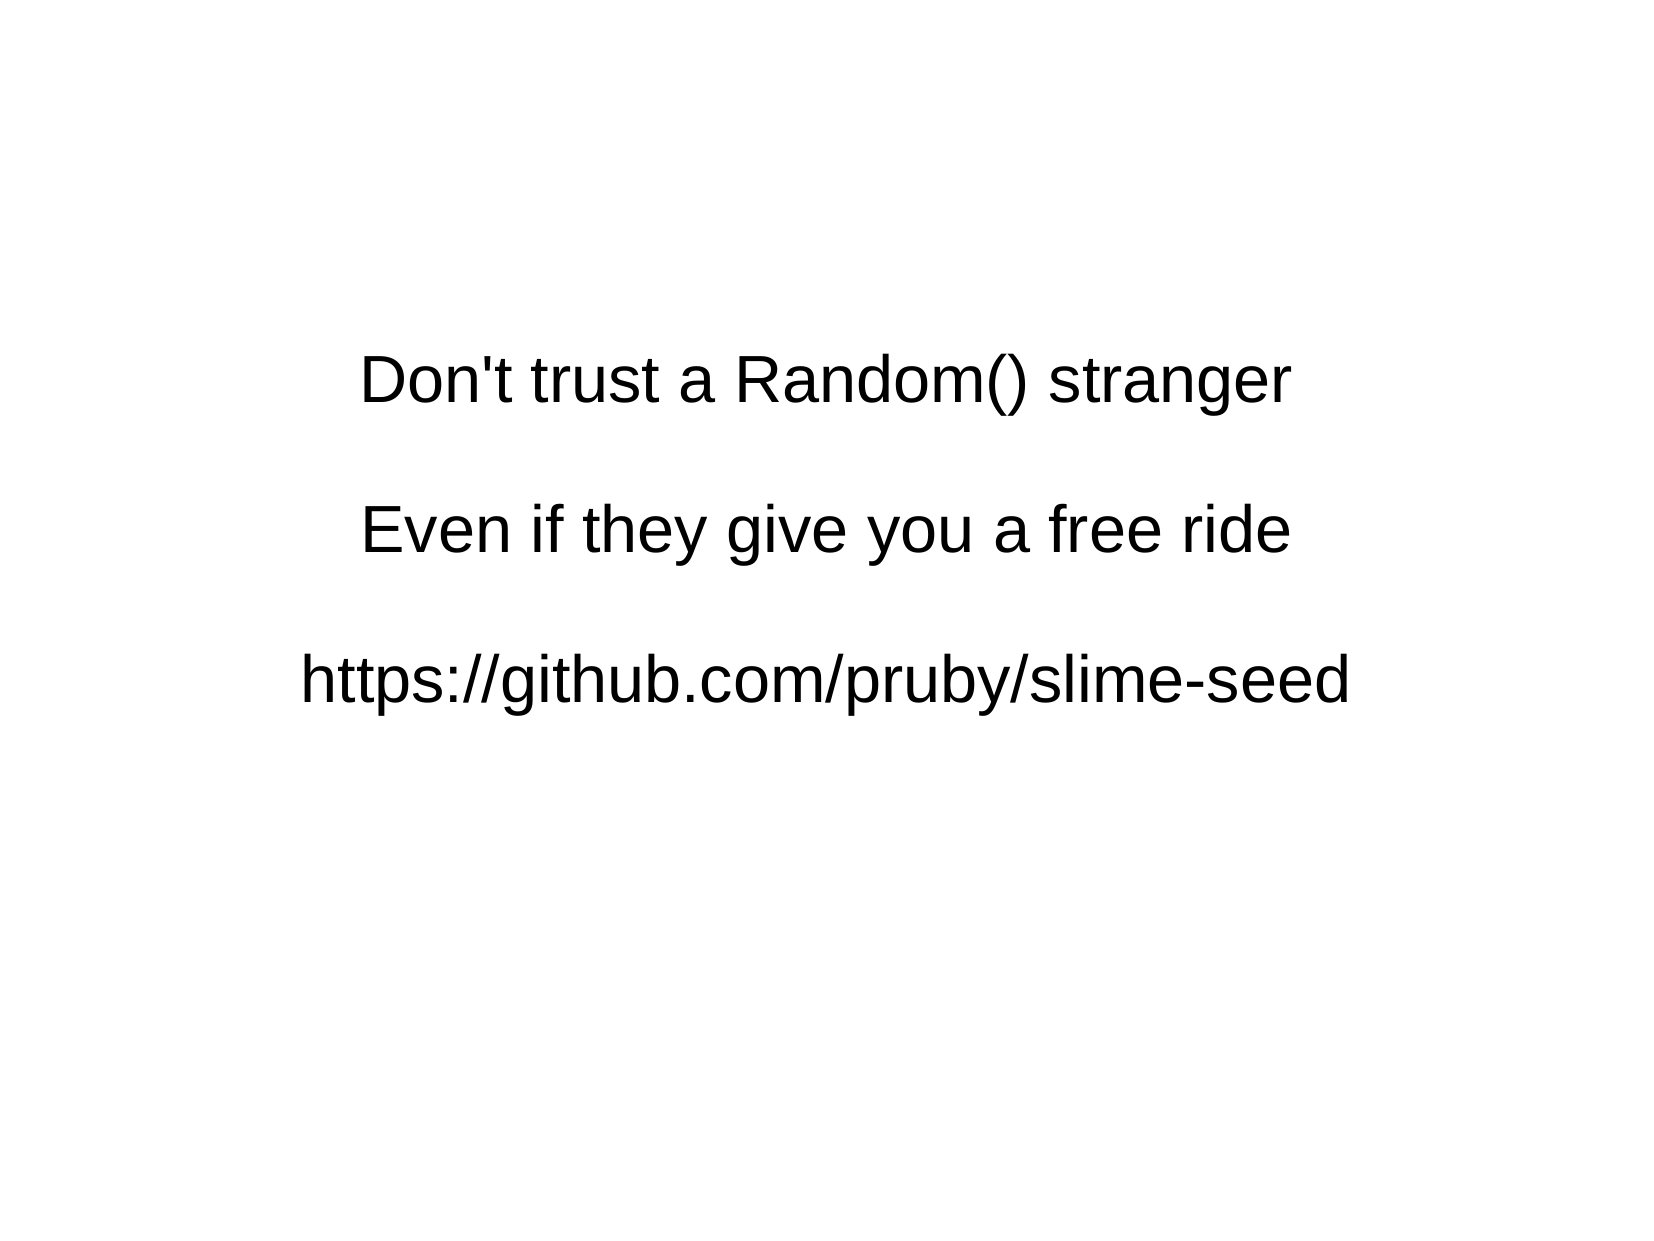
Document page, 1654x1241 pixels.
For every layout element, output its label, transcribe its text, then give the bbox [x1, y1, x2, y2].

subtitle Don't trust a Random() stranger Even if they give you a free ride https://github.com/pruby/slime-seed [82, 49, 1571, 1010]
